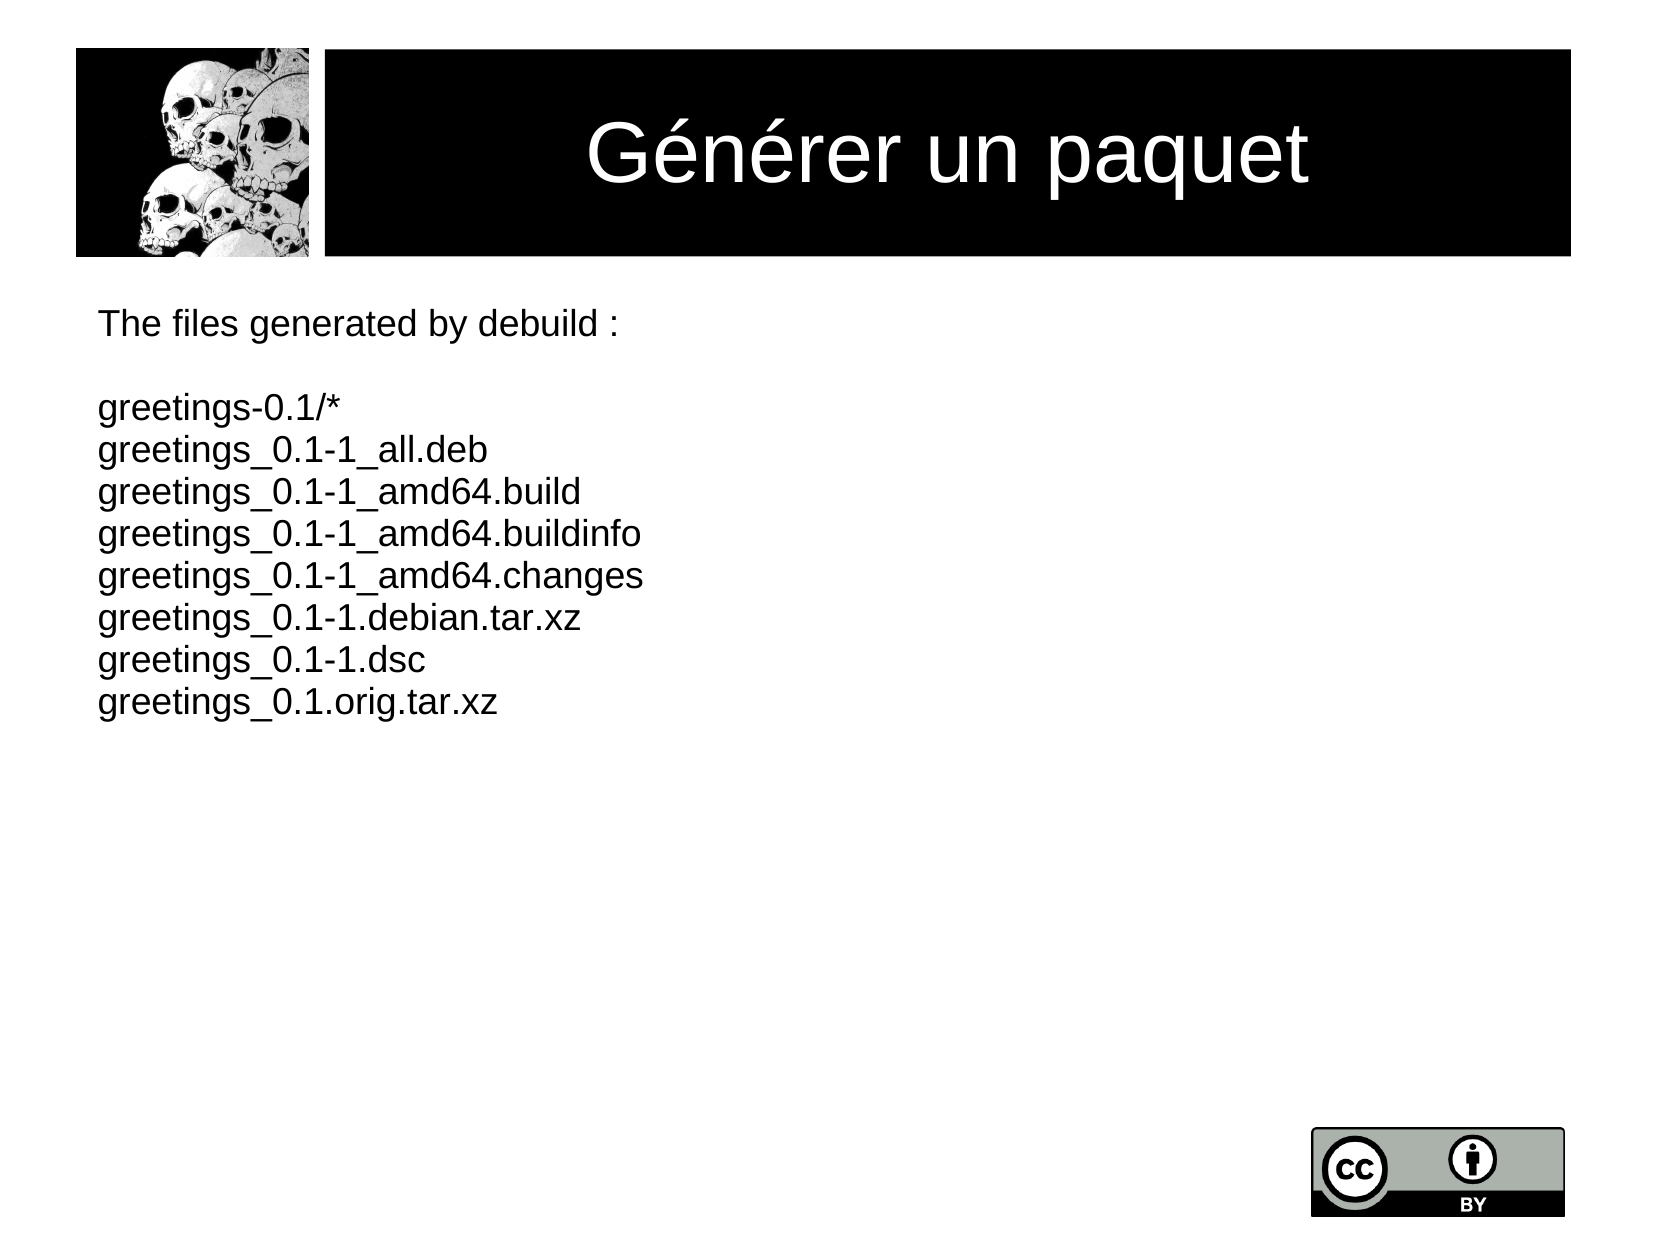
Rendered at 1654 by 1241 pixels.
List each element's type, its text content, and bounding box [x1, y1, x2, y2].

picture [76, 48, 309, 257]
picture [1311, 1127, 1565, 1217]
text_box The files generated by debuild : greetings-0.1/* greetings_0.1-1_all.deb greetings_0.1-1_amd64.build greetings_0.1-1_amd64.buildinfo greetings_0.1-1_amd64.changes greetings_0.1-1.debian.tar.xz greetings_0.1-1.dsc greetings_0.1.orig.tar.xz [82, 295, 1560, 730]
title Générer un paquet [324, 49, 1571, 257]
